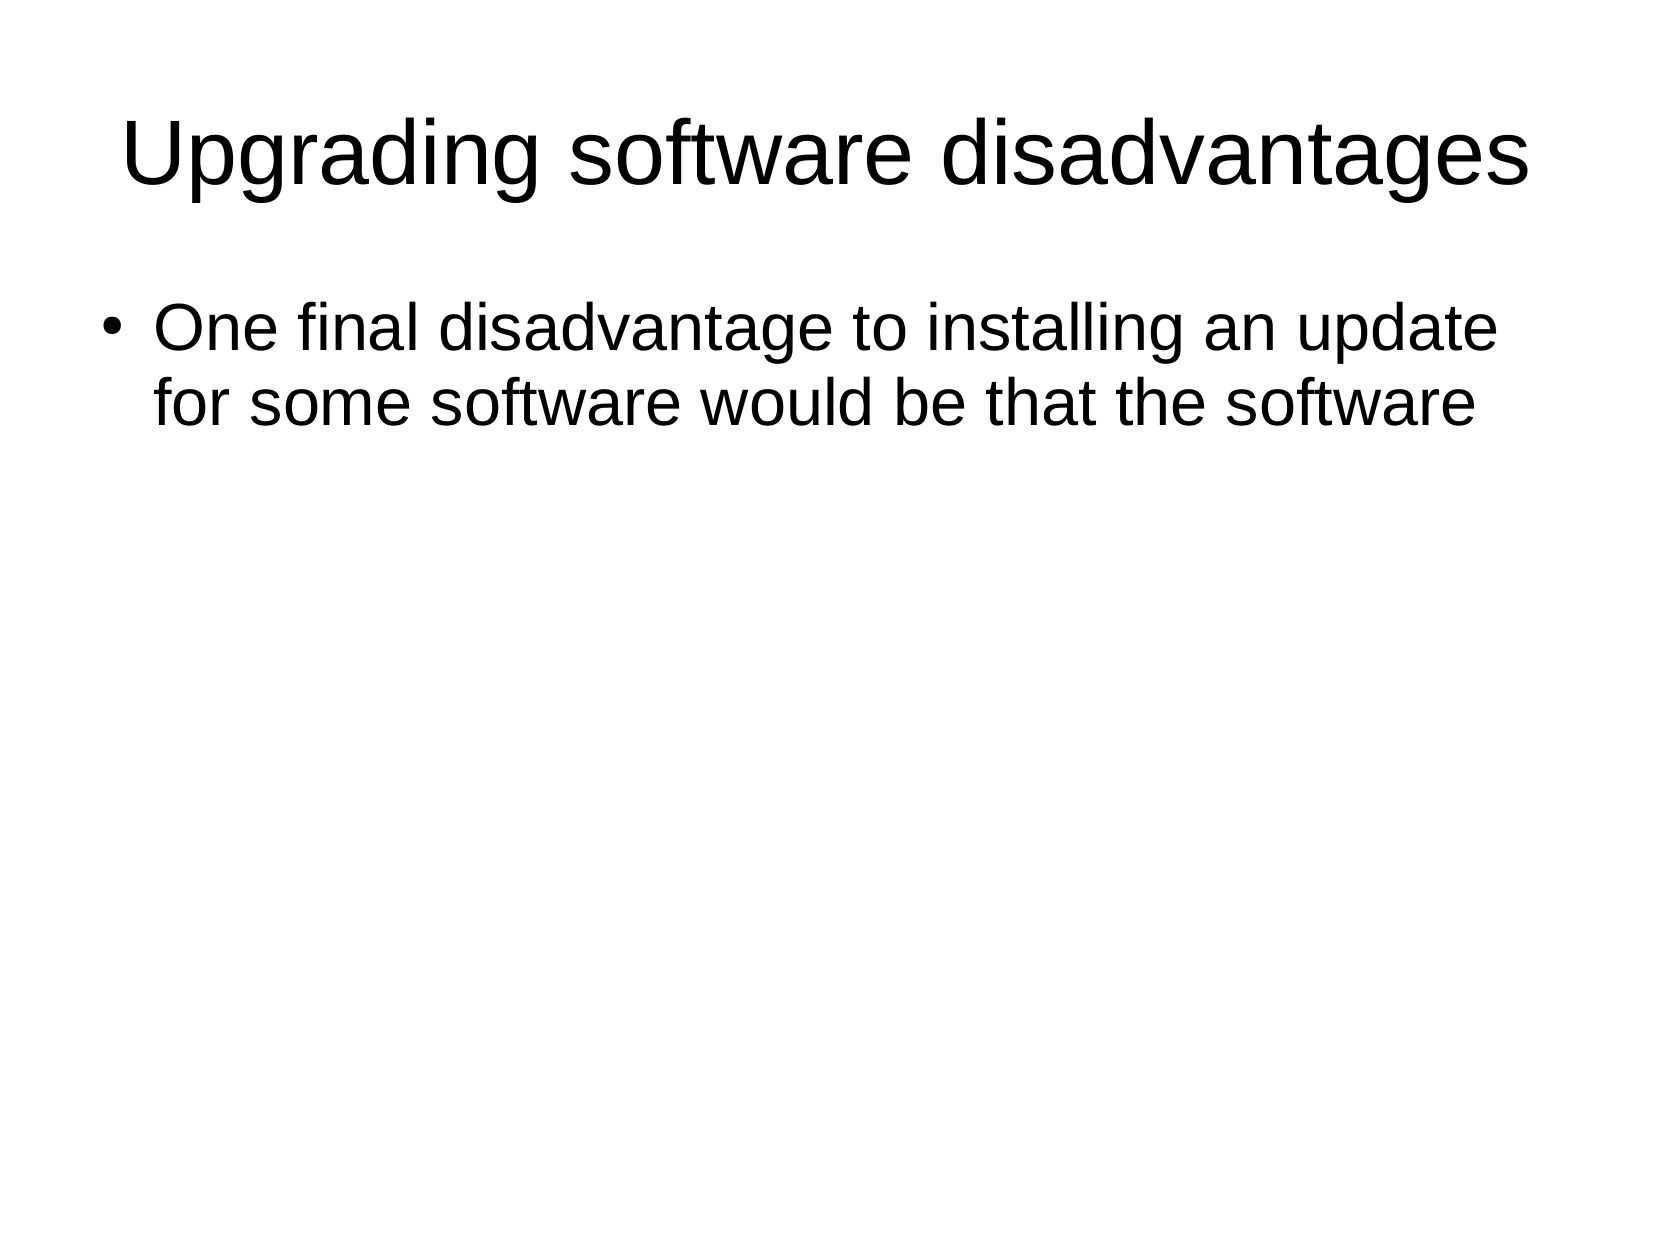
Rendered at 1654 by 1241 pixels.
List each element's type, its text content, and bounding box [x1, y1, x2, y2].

list One final disadvantage to installing an update for some software would be that the software [82, 290, 1571, 1010]
title Upgrading software disadvantages [82, 49, 1571, 257]
